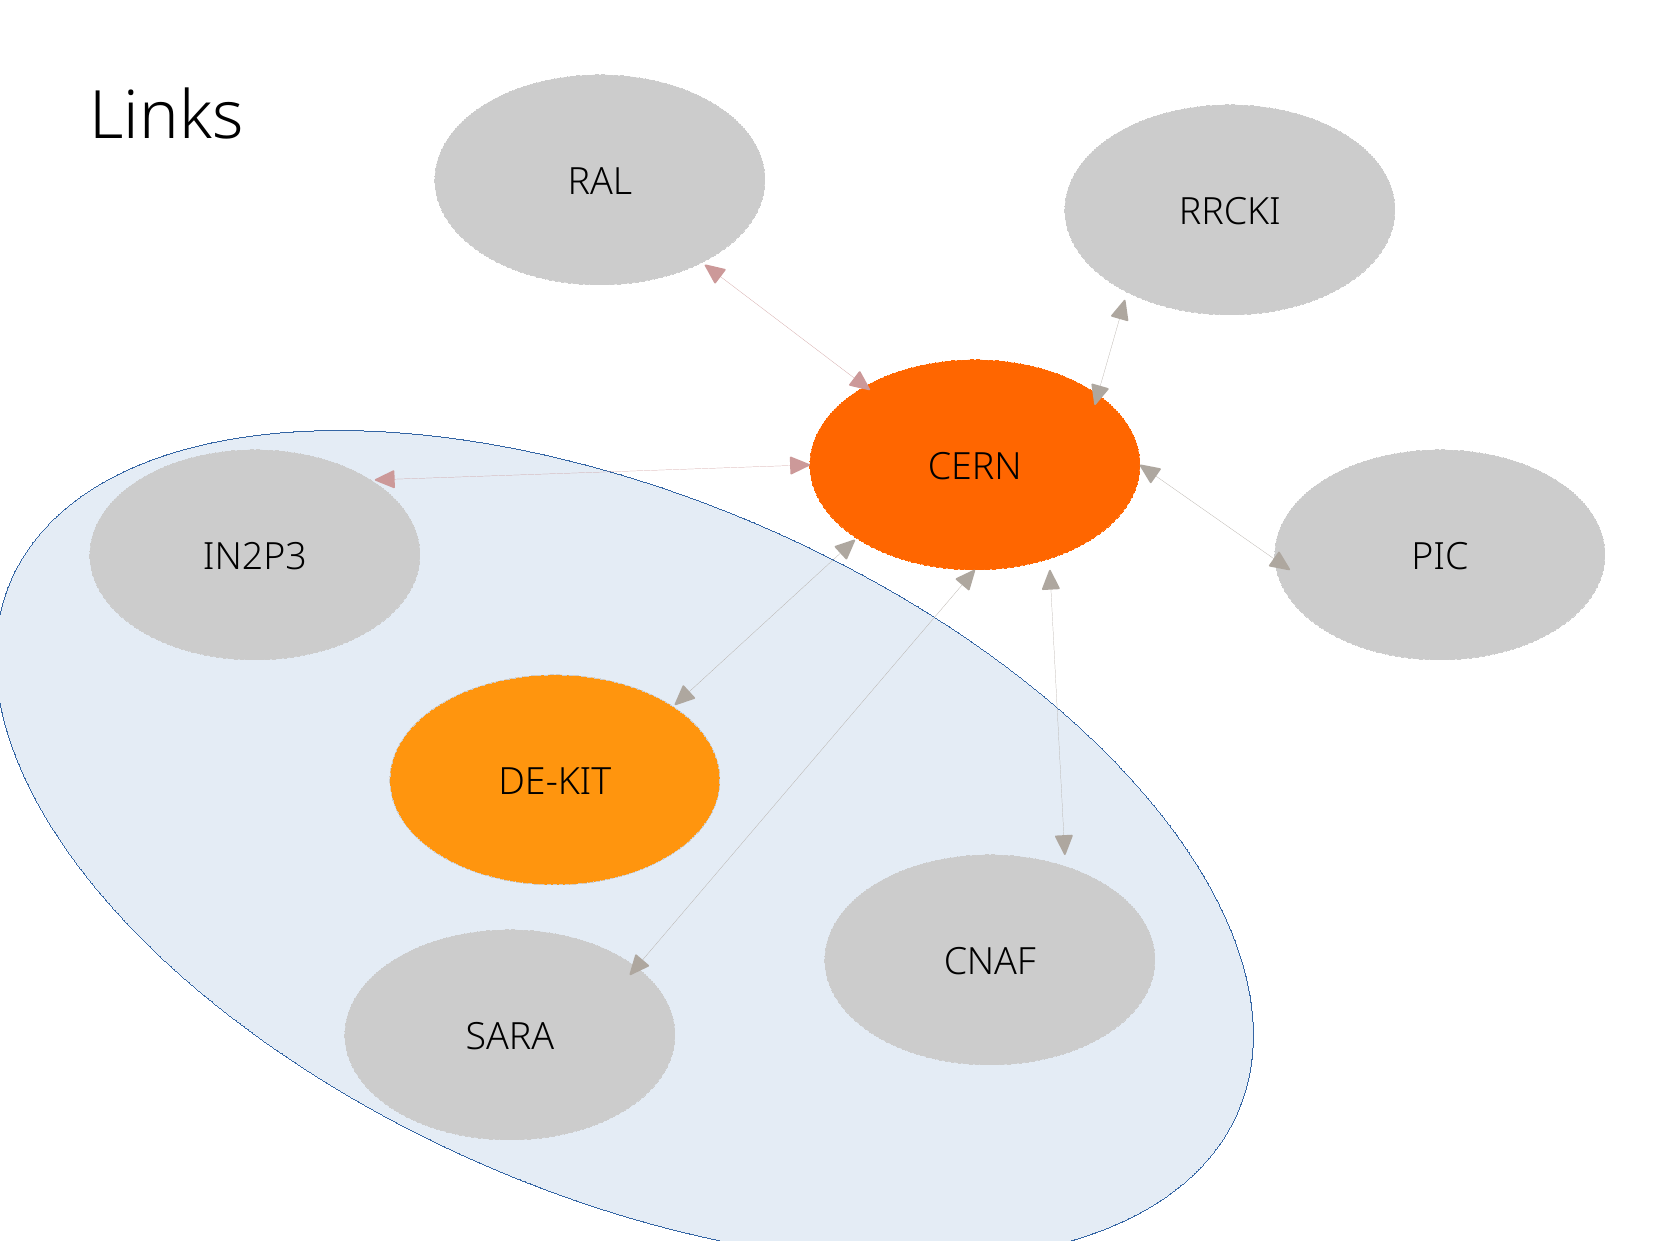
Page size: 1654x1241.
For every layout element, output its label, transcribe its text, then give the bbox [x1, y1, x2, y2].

text_box CERN [809, 359, 1140, 570]
text_box PIC [1274, 449, 1605, 660]
text_box [0, 430, 1254, 1241]
text_box IN2P3 [89, 449, 420, 660]
text_box CNAF [824, 854, 1155, 1065]
text_box SARA [344, 929, 675, 1140]
text_box Links [74, 59, 1485, 158]
text_box RAL [434, 74, 765, 285]
text_box DE-KIT [389, 674, 720, 885]
text_box RRCKI [1064, 104, 1395, 315]
